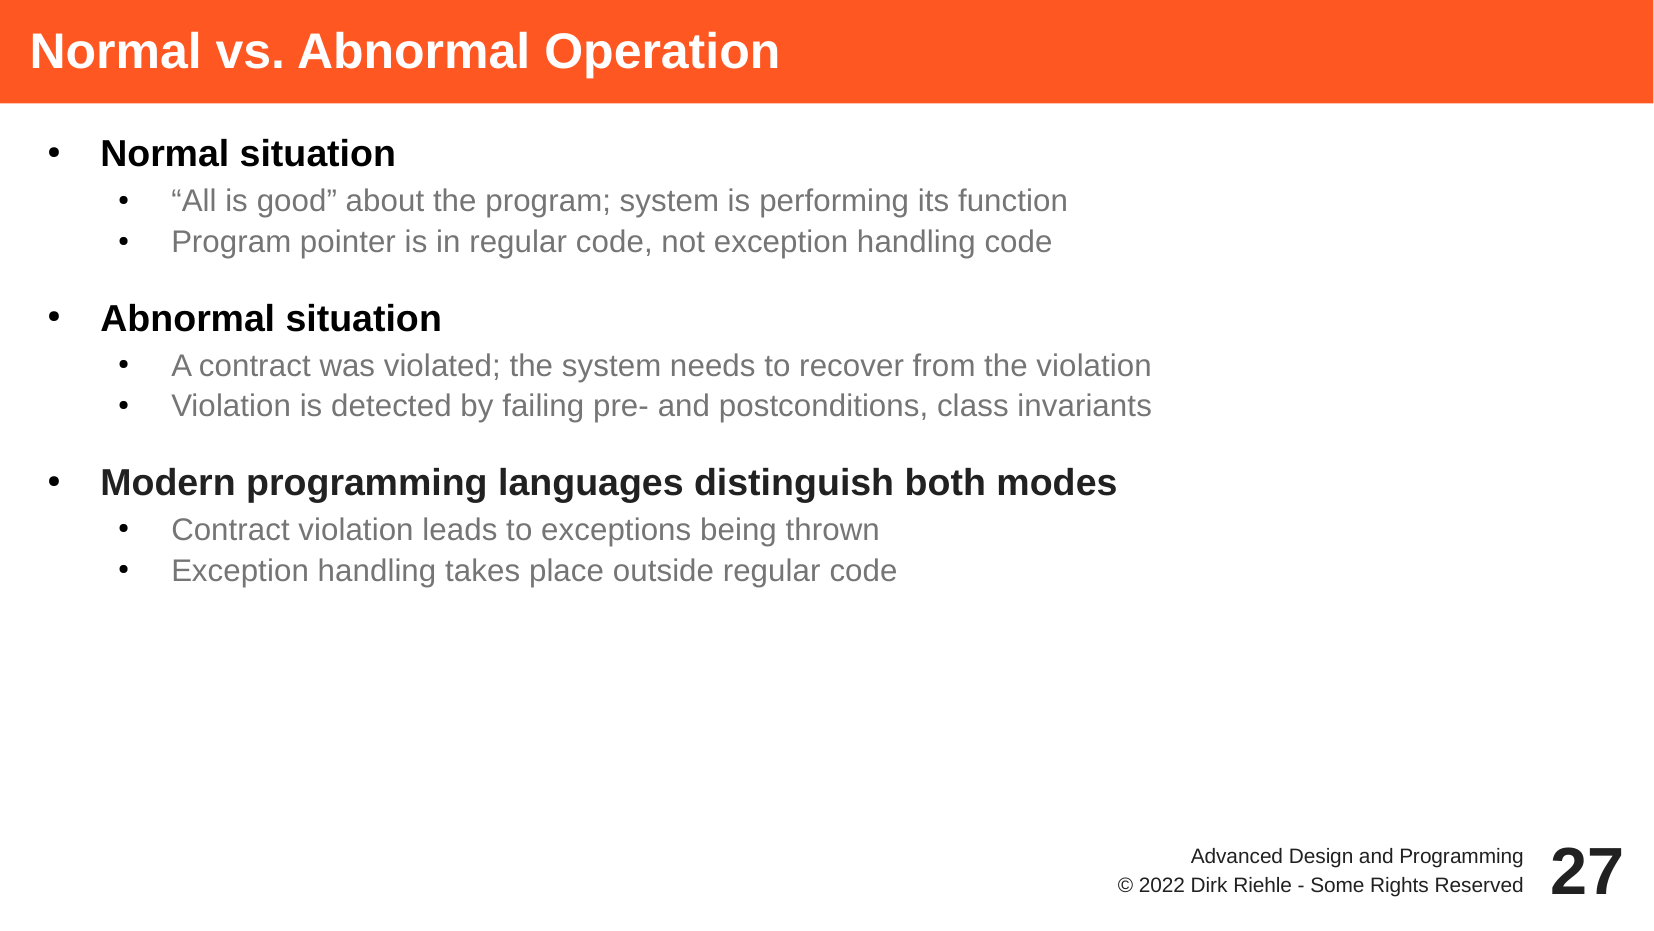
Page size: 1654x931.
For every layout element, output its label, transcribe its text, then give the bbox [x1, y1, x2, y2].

title Normal vs. Abnormal Operation [0, 0, 1654, 104]
list Normal situation “All is good” about the program; system is performing its function Program pointer is in regular code, not exception handling code Abnormal situation A contract was violated; the system needs to recover from the violation Violation is detected by failing pre- and postconditions, class invariants Modern programming languages distinguish both modes Contract violation leads to exceptions being thrown Exception handling takes place outside regular code [29, 132, 1625, 813]
